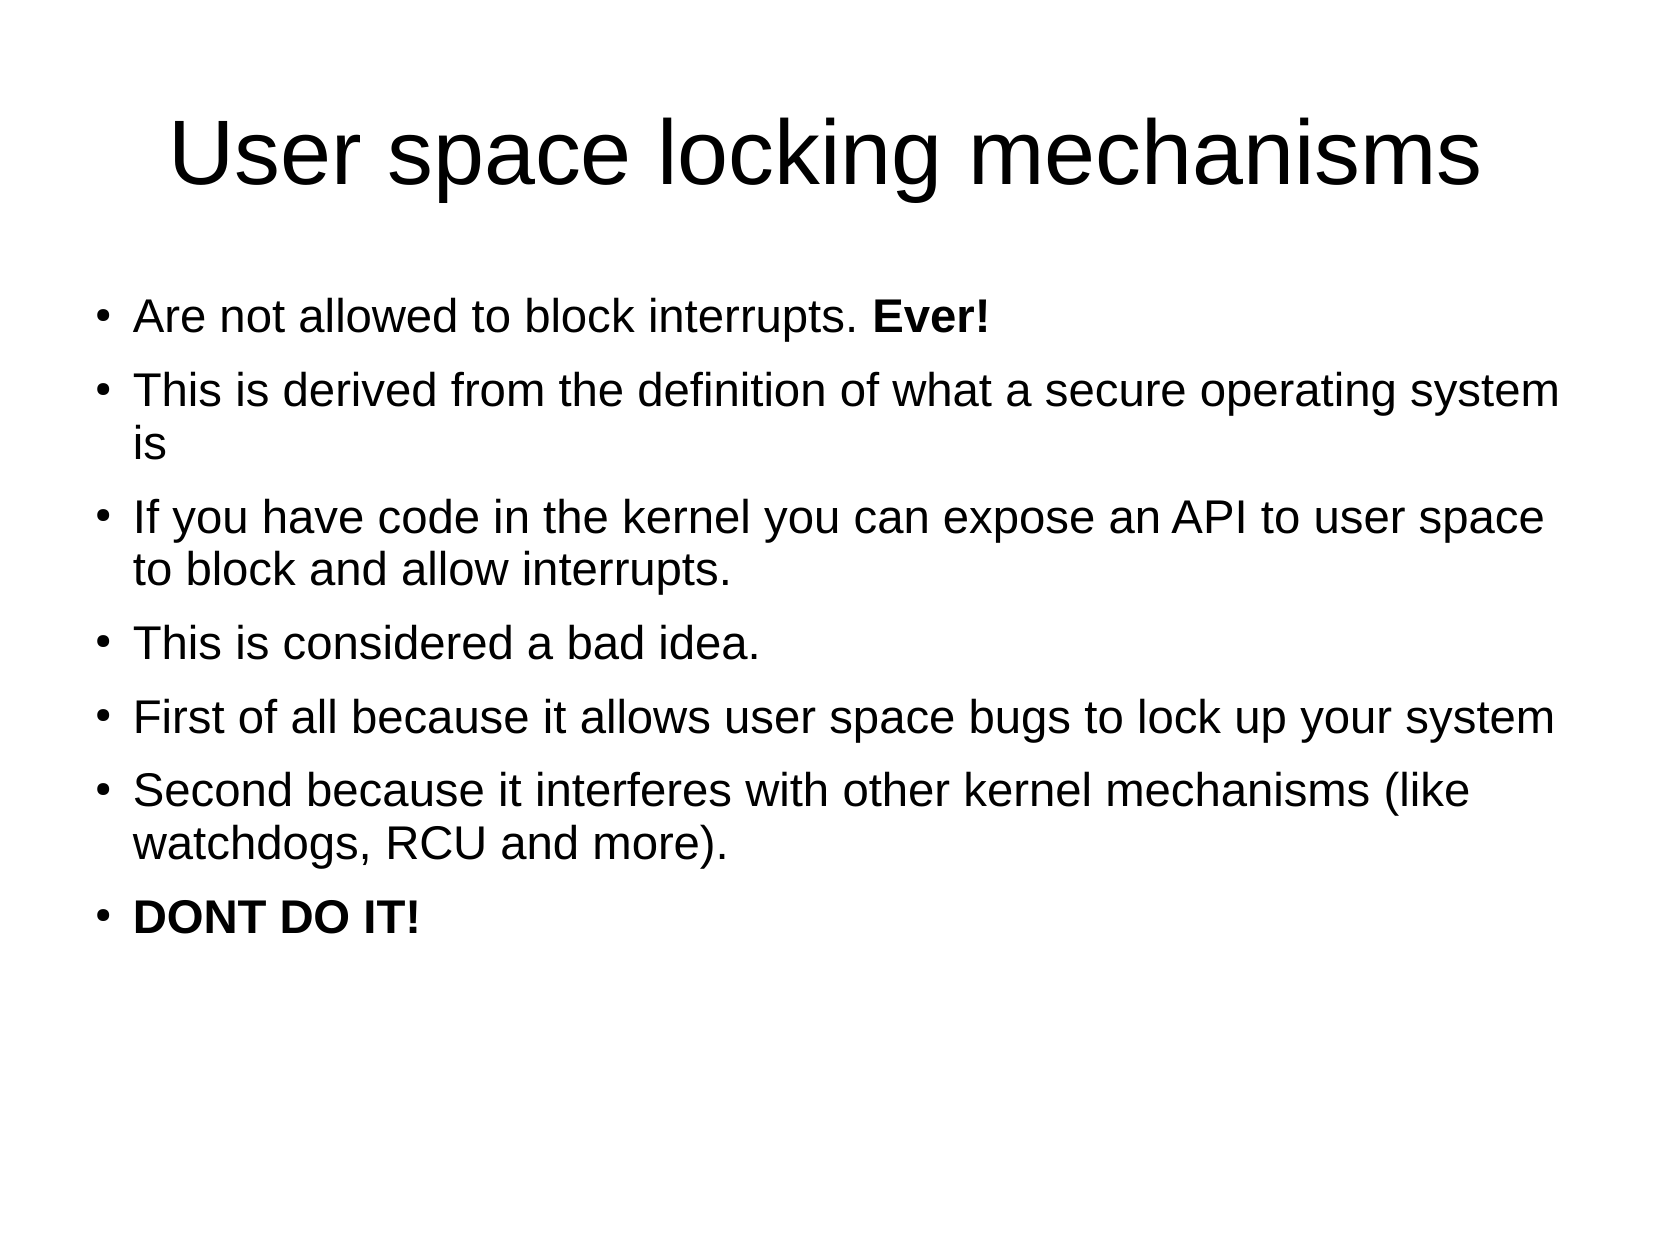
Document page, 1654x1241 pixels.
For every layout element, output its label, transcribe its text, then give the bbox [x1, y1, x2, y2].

list Are not allowed to block interrupts. Ever! This is derived from the definition of what a secure operating system is If you have code in the kernel you can expose an API to user space to block and allow interrupts. This is considered a bad idea. First of all because it allows user space bugs to lock up your system Second because it interferes with other kernel mechanisms (like watchdogs, RCU and more). DONT DO IT! [82, 290, 1571, 1010]
title User space locking mechanisms [82, 49, 1571, 257]
